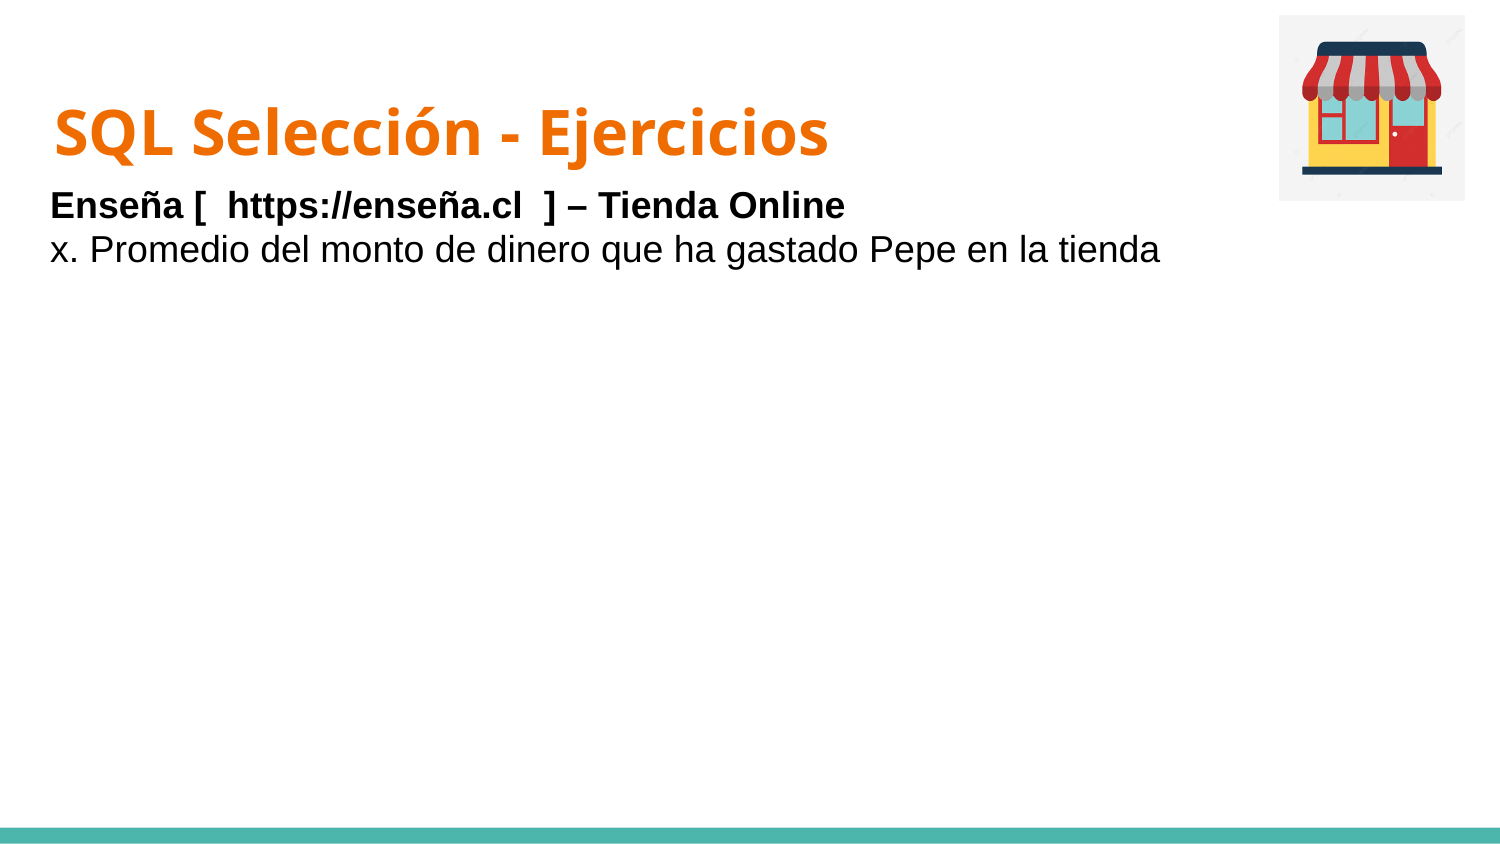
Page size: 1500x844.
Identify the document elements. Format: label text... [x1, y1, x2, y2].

title SQL Selección - Ejercicios [39, 72, 1279, 177]
text_box x. Promedio del monto de dinero que ha gastado Pepe en la tienda [35, 220, 1453, 320]
text_box Enseña [ https://enseña.cl ] – Tienda Online [35, 177, 1323, 220]
picture [1279, 15, 1465, 201]
